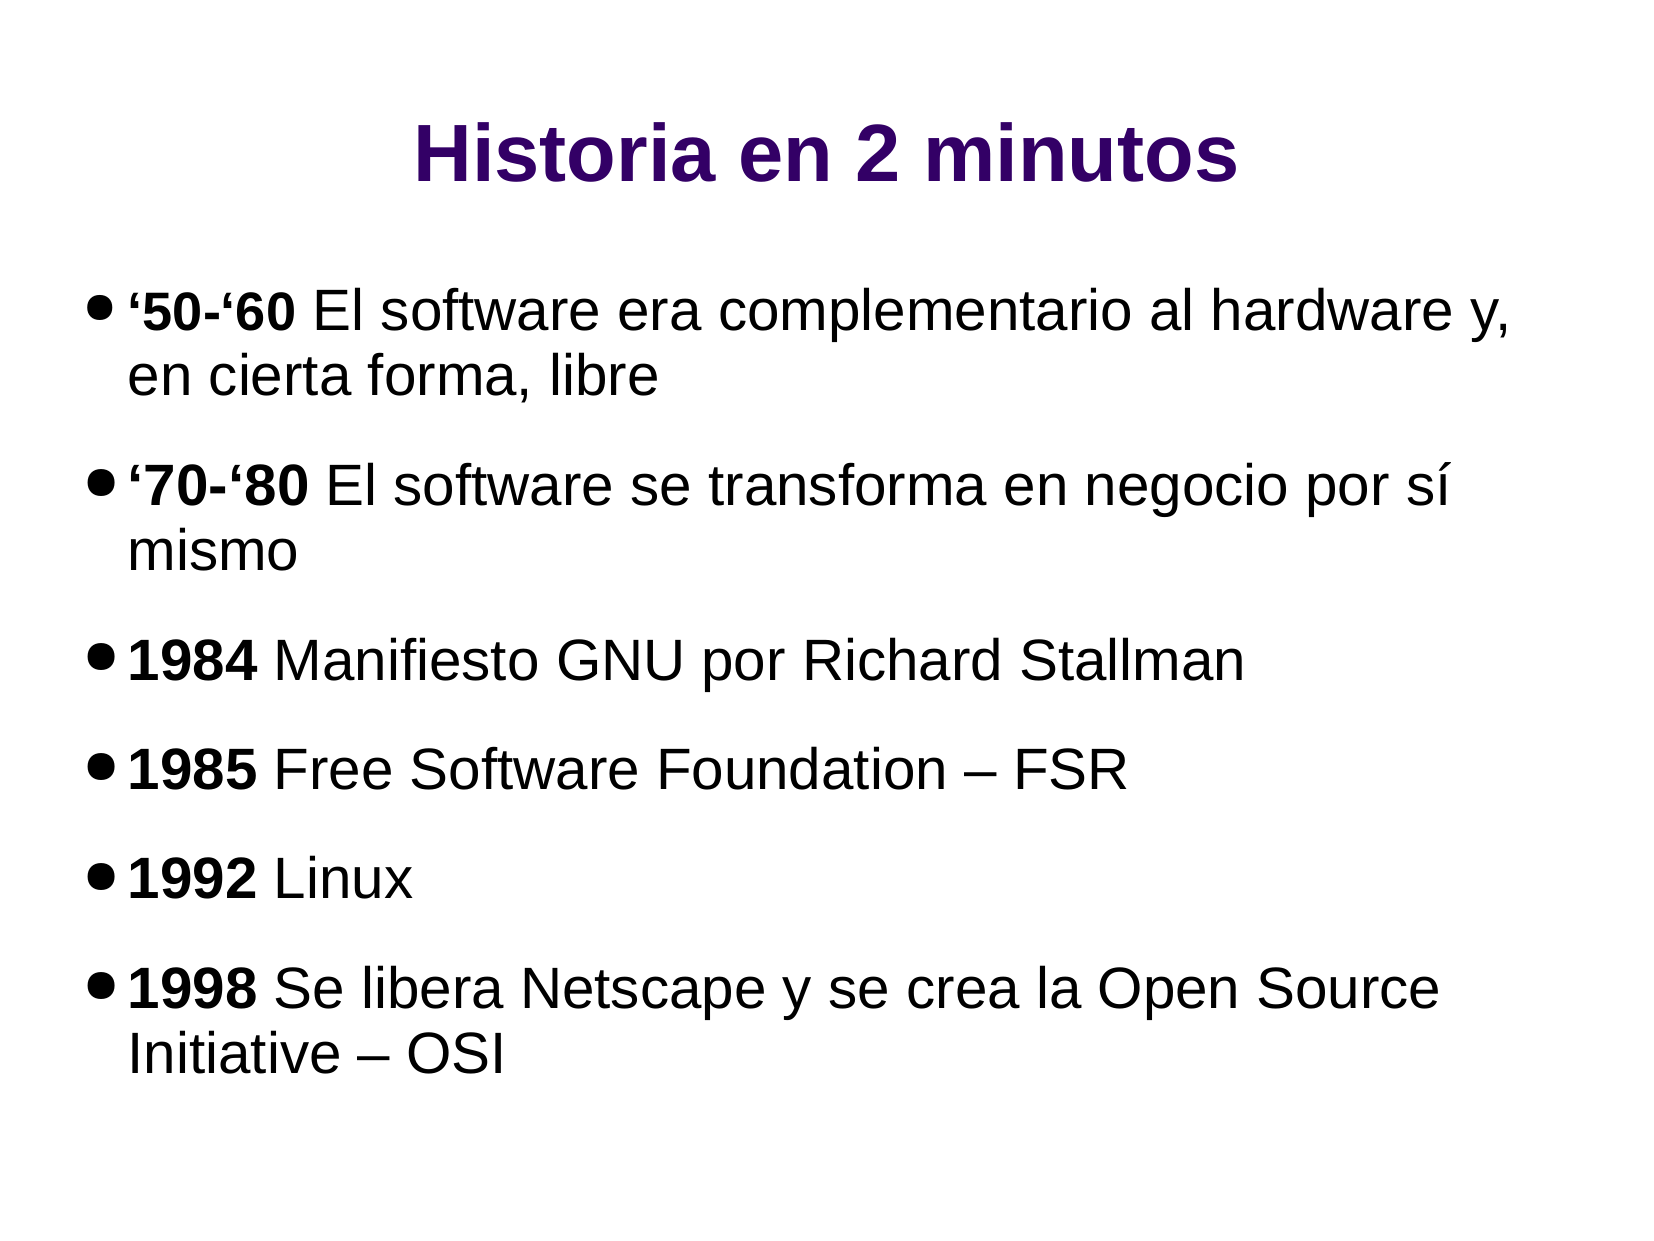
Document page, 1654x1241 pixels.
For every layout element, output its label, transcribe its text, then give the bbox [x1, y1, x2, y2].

subtitle ‘50-‘60 El software era complementario al hardware y, en cierta forma, libre ‘70-‘80 El software se transforma en negocio por sí mismo 1984 Manifiesto GNU por Richard Stallman 1985 Free Software Foundation – FSR 1992 Linux 1998 Se libera Netscape y se crea la Open Source Initiative – OSI [82, 257, 1570, 1086]
title Historia en 2 minutos [82, 49, 1571, 257]
